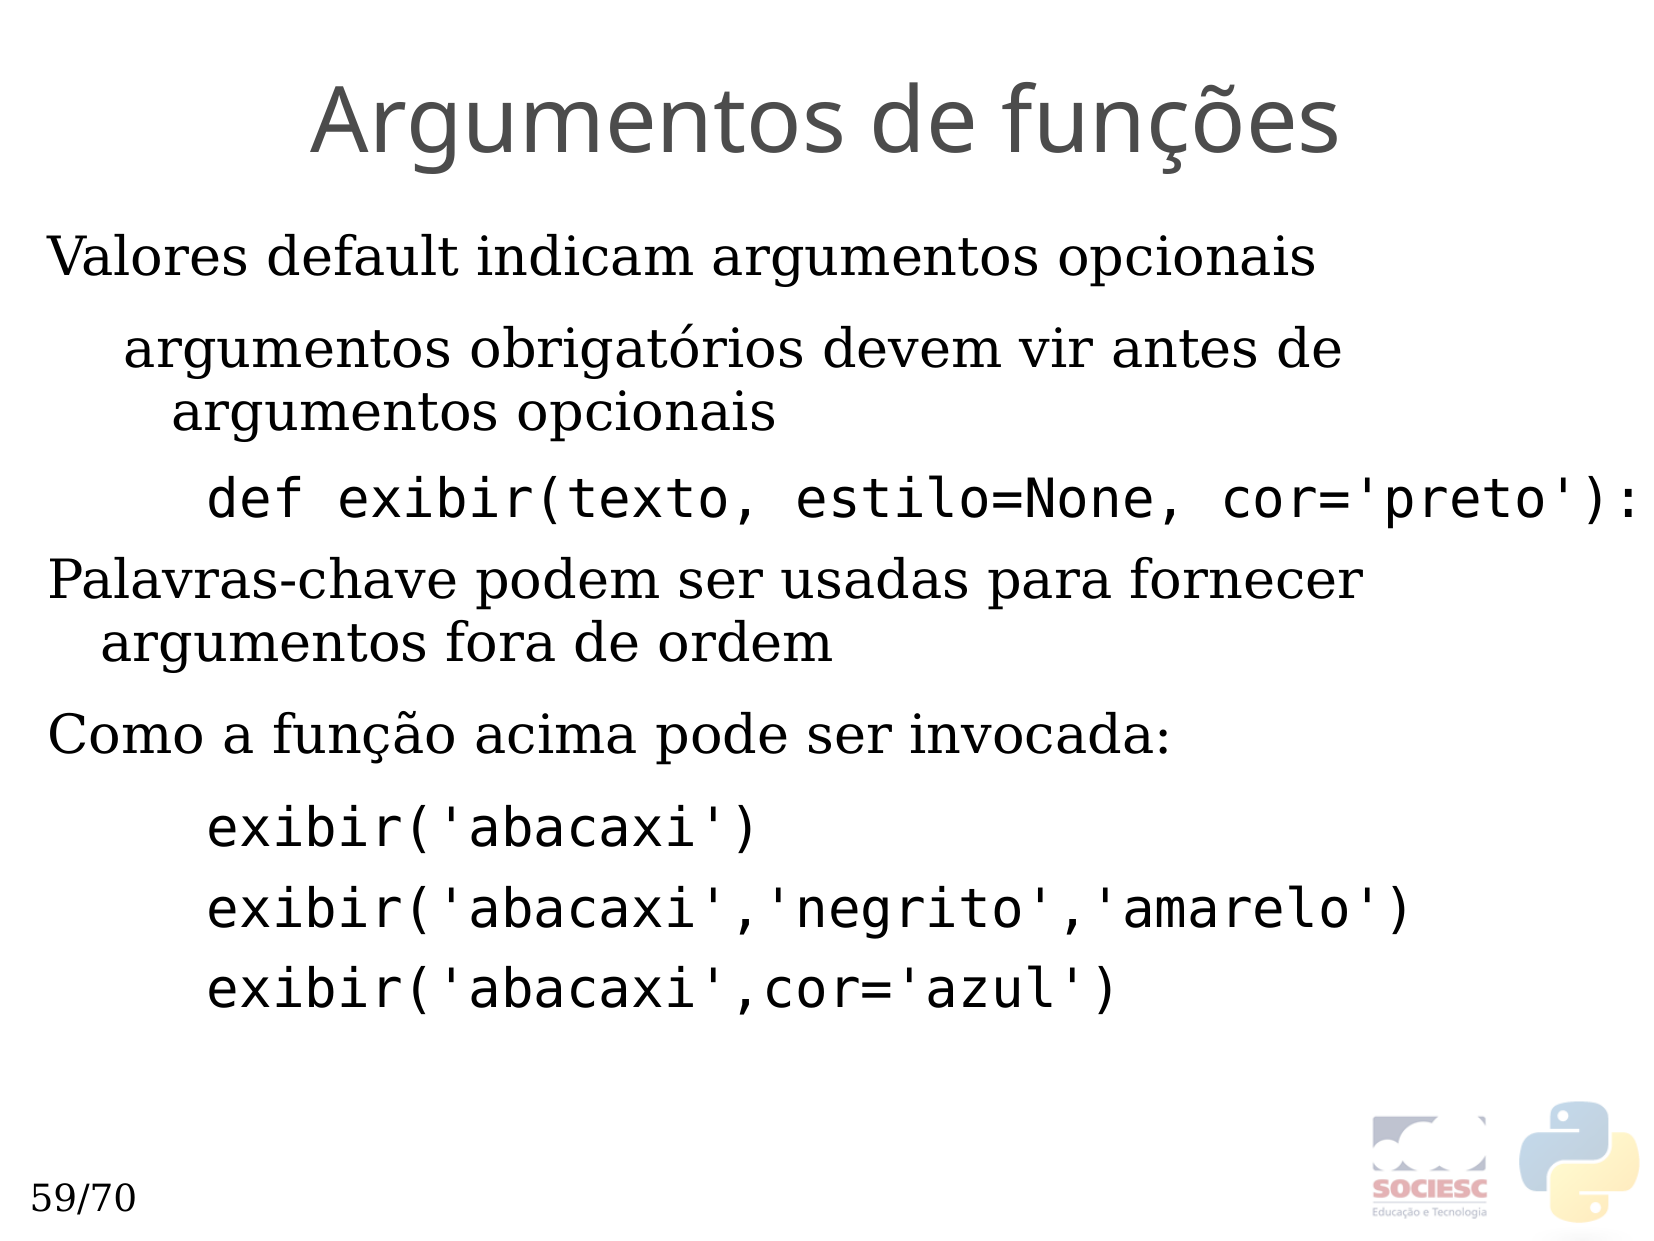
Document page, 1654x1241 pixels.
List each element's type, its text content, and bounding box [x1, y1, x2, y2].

picture [1340, 1163, 1654, 1241]
list Valores default indicam argumentos opcionais argumentos obrigatórios devem vir antes de argumentos opcionais def exibir(texto, estilo=None, cor='preto'): Palavras-chave podem ser usadas para fornecer argumentos fora de ordem Como a função acima pode ser invocada: exibir('abacaxi') exibir('abacaxi','negrito','amarelo') exibir('abacaxi',cor='azul') [29, 225, 1654, 1163]
title Argumentos de funções [82, 13, 1571, 222]
